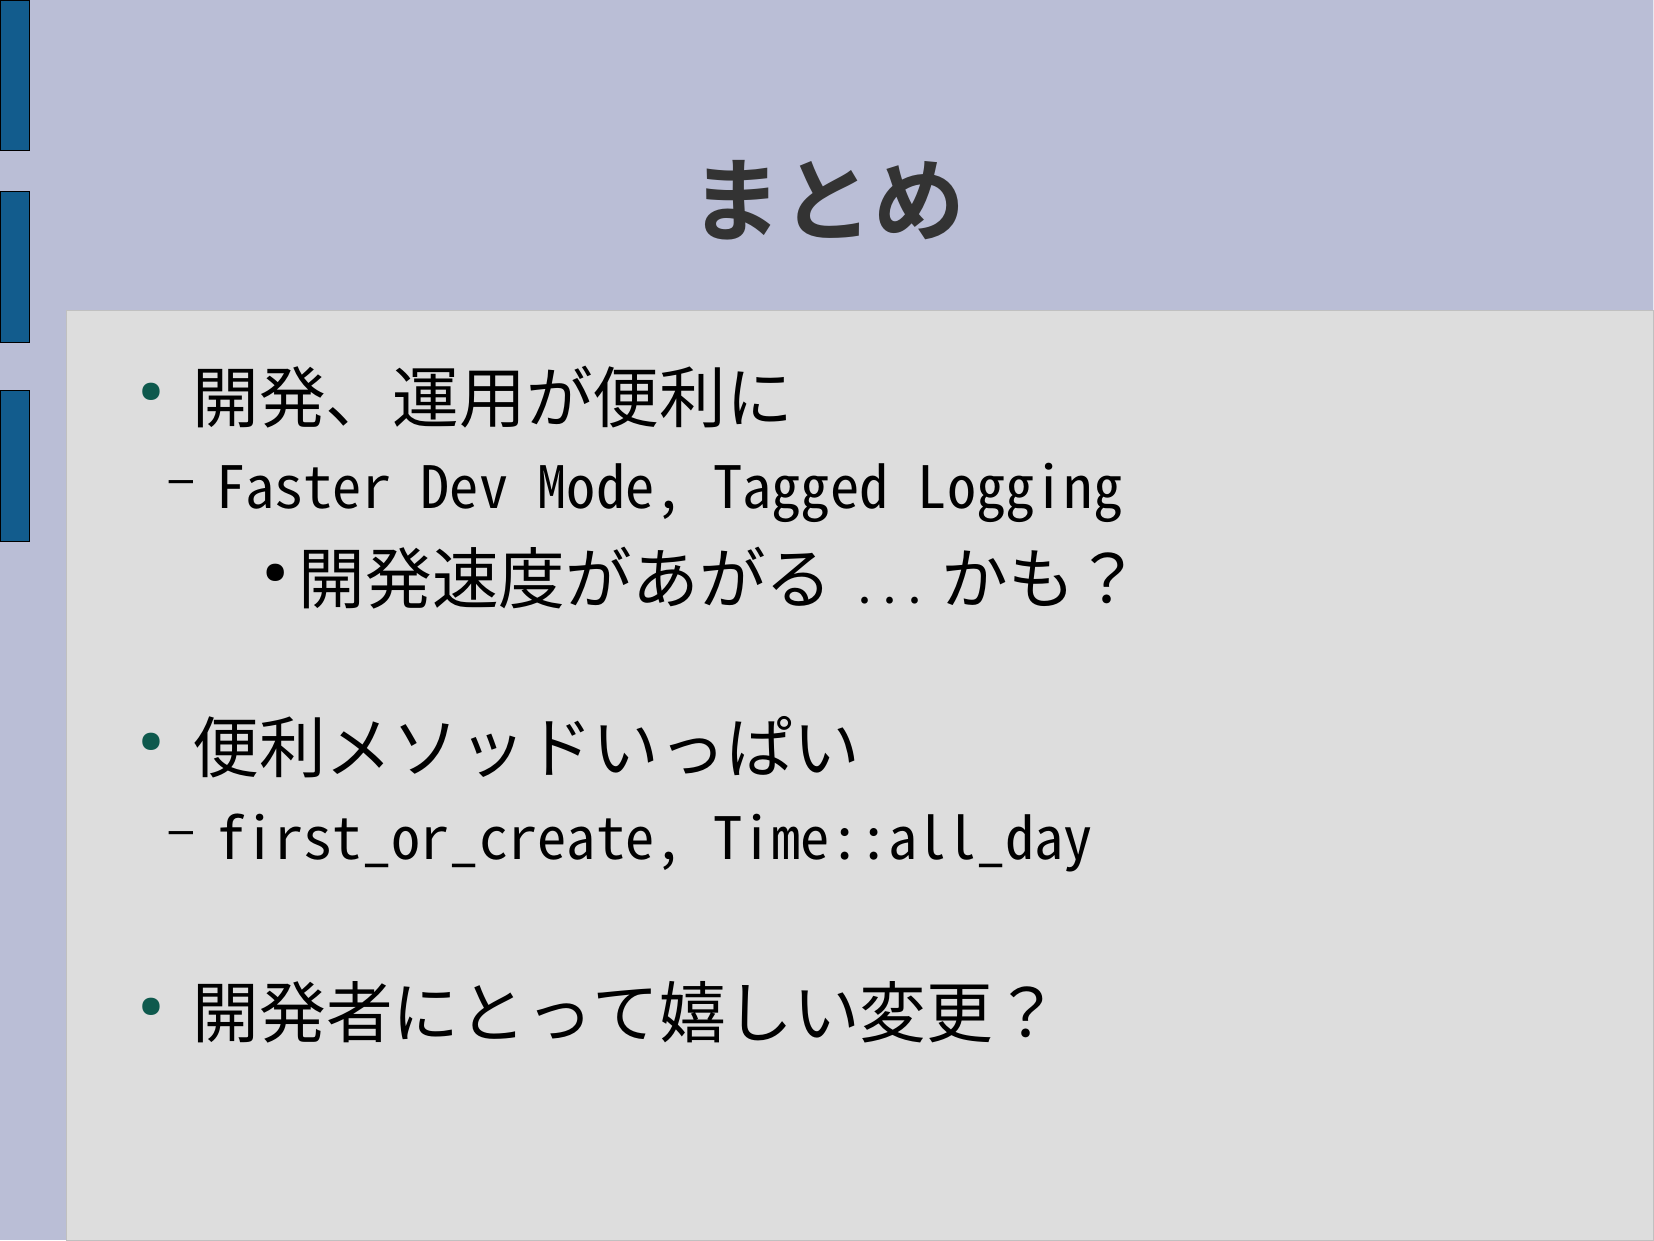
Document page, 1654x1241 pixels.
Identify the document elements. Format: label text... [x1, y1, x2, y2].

list 開発、運用が便利に Faster Dev Mode, Tagged Logging 開発速度があがる...かも？ 便利メソッドいっぱい first_or_create, Time::all_day 開発者にとって嬉しい変更？ [121, 344, 1534, 1127]
title まとめ [121, 91, 1534, 299]
